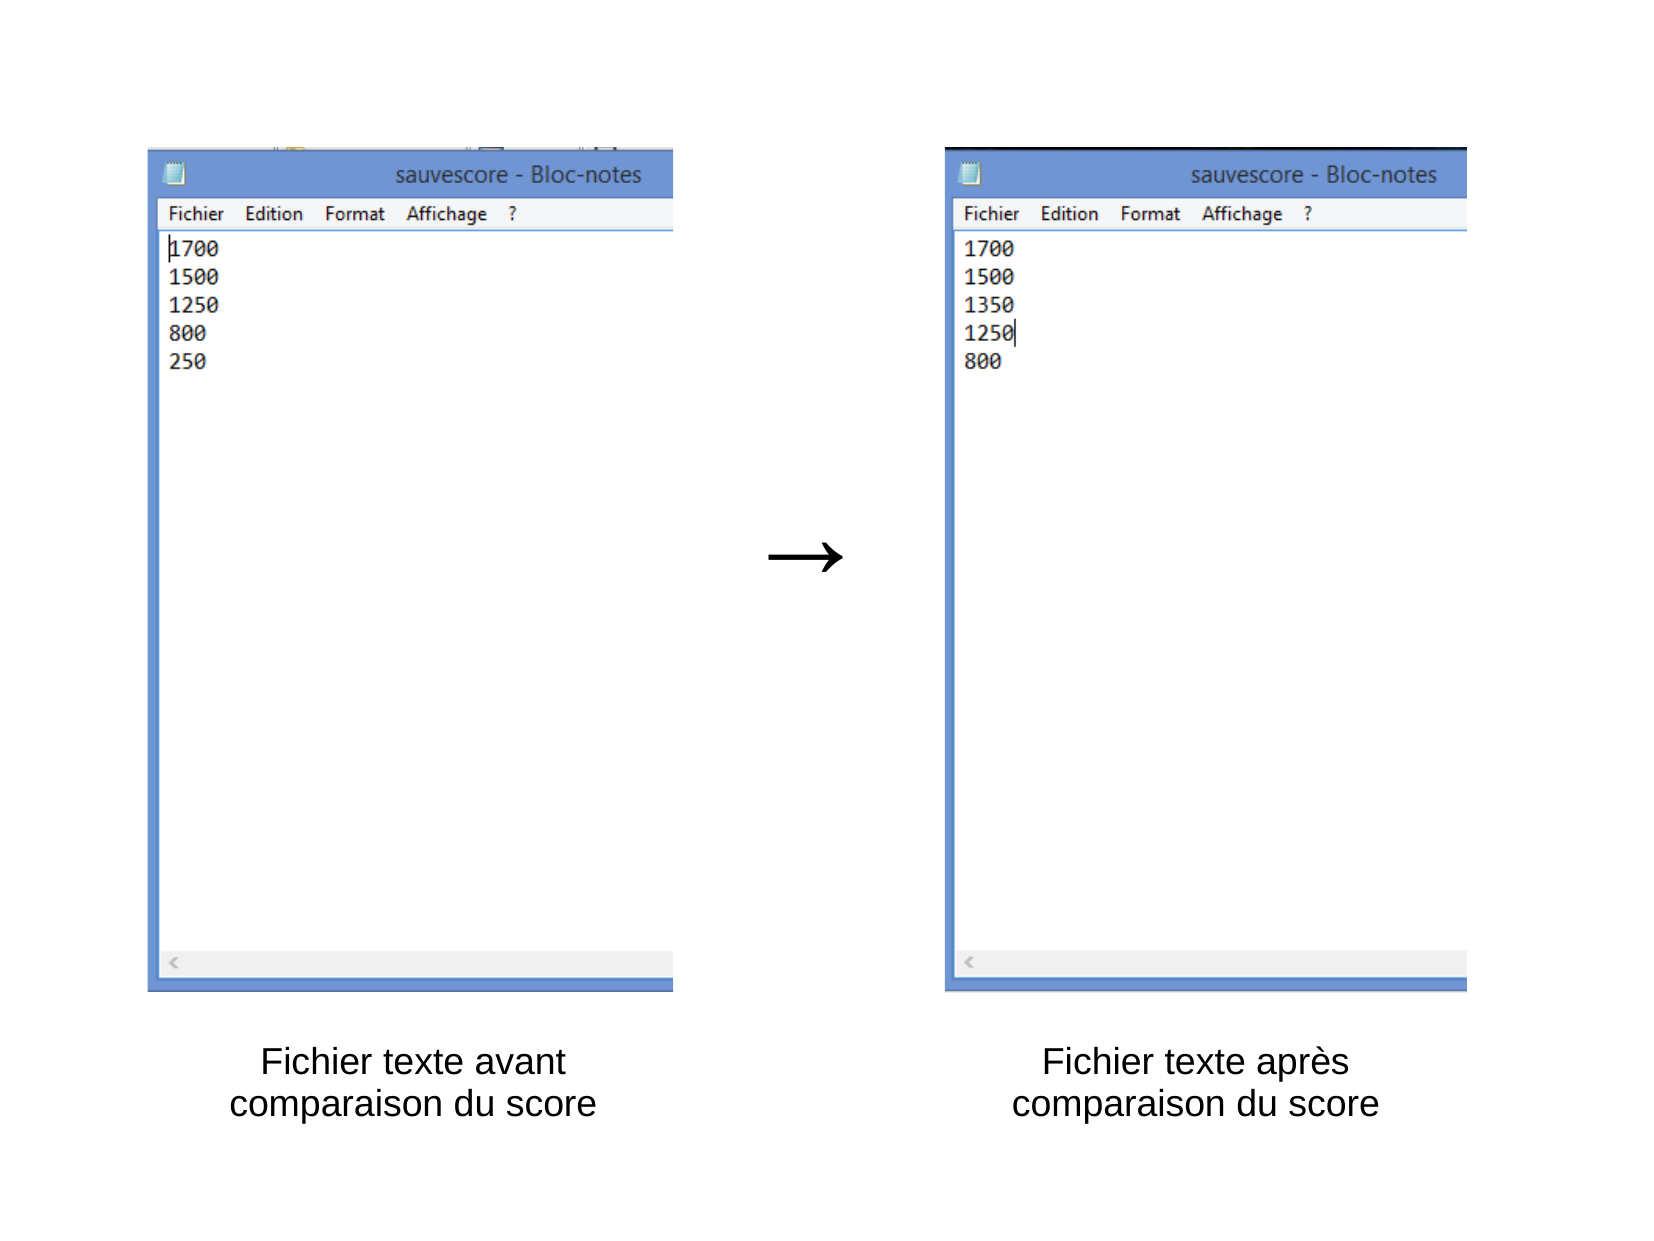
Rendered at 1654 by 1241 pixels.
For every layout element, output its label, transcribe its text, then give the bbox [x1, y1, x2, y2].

text_box Fichier texte avant comparaison du score [147, 1033, 680, 1133]
picture [147, 147, 674, 992]
text_box Fichier texte après comparaison du score [944, 1033, 1447, 1152]
picture [944, 147, 1467, 994]
text_box → [728, 458, 884, 614]
